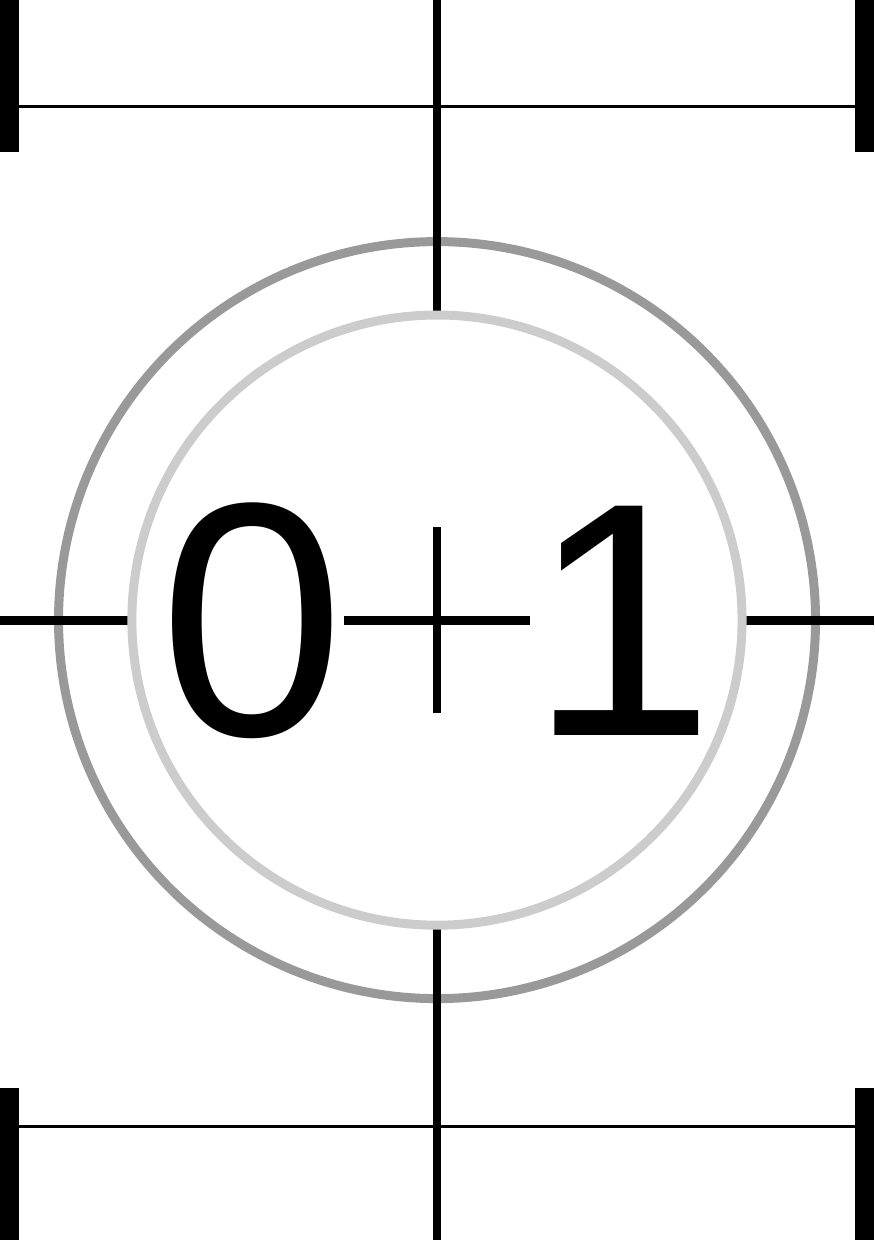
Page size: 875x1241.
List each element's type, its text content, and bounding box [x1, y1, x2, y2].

text_box [112, 241, 762, 426]
text_box [111, 814, 763, 999]
text_box 0 1 [58, 426, 816, 814]
